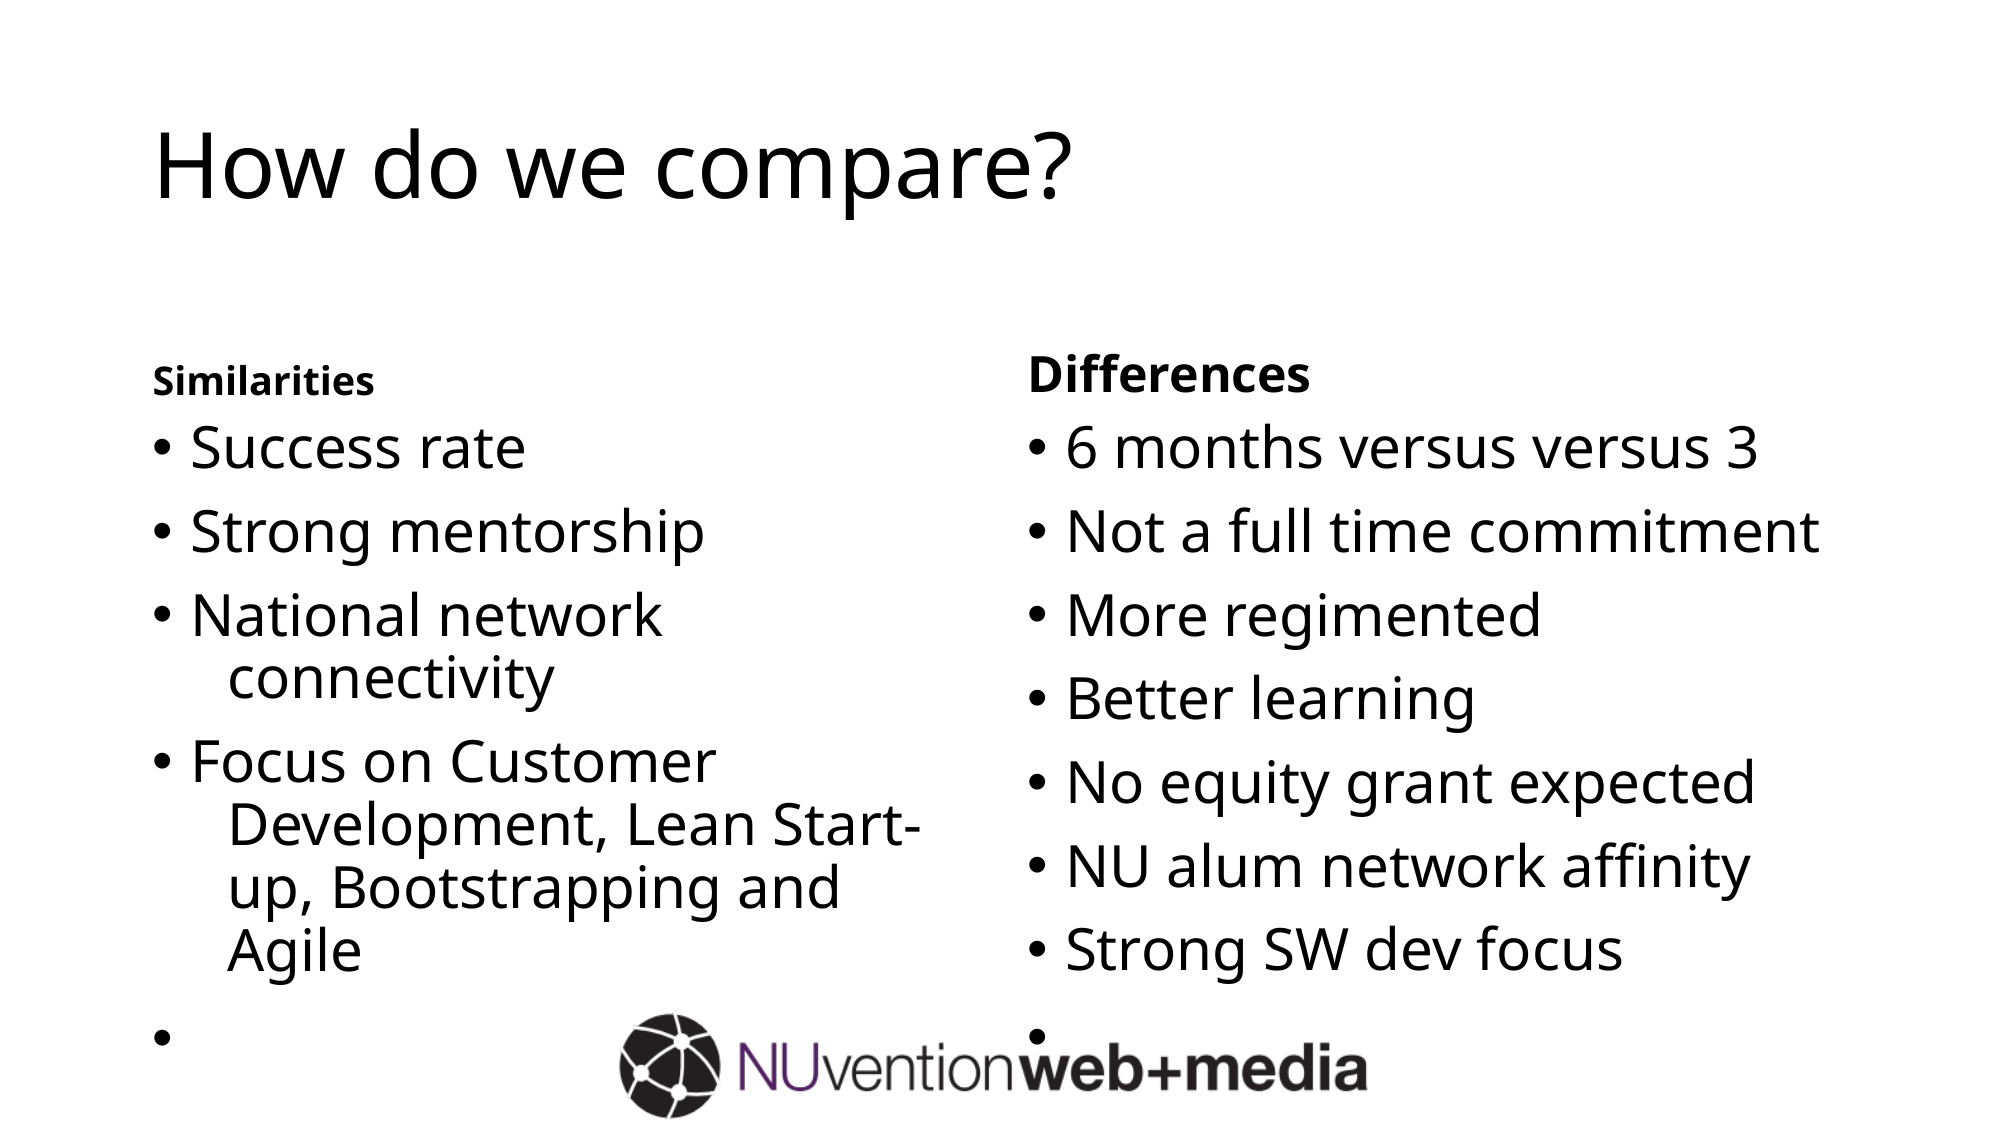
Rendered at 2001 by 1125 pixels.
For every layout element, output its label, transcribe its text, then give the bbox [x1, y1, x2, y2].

list Similarities [137, 275, 984, 410]
list Success rate Strong mentorship National network connectivity Focus on Customer Development, Lean Start-up, Bootstrapping and Agile [137, 410, 984, 1016]
title How do we compare? [137, 59, 1863, 278]
list 6 months versus versus 3 Not a full time commitment More regimented Better learning No equity grant expected NU alum network affinity Strong SW dev focus [1012, 410, 1863, 1016]
list Differences [1012, 275, 1863, 410]
